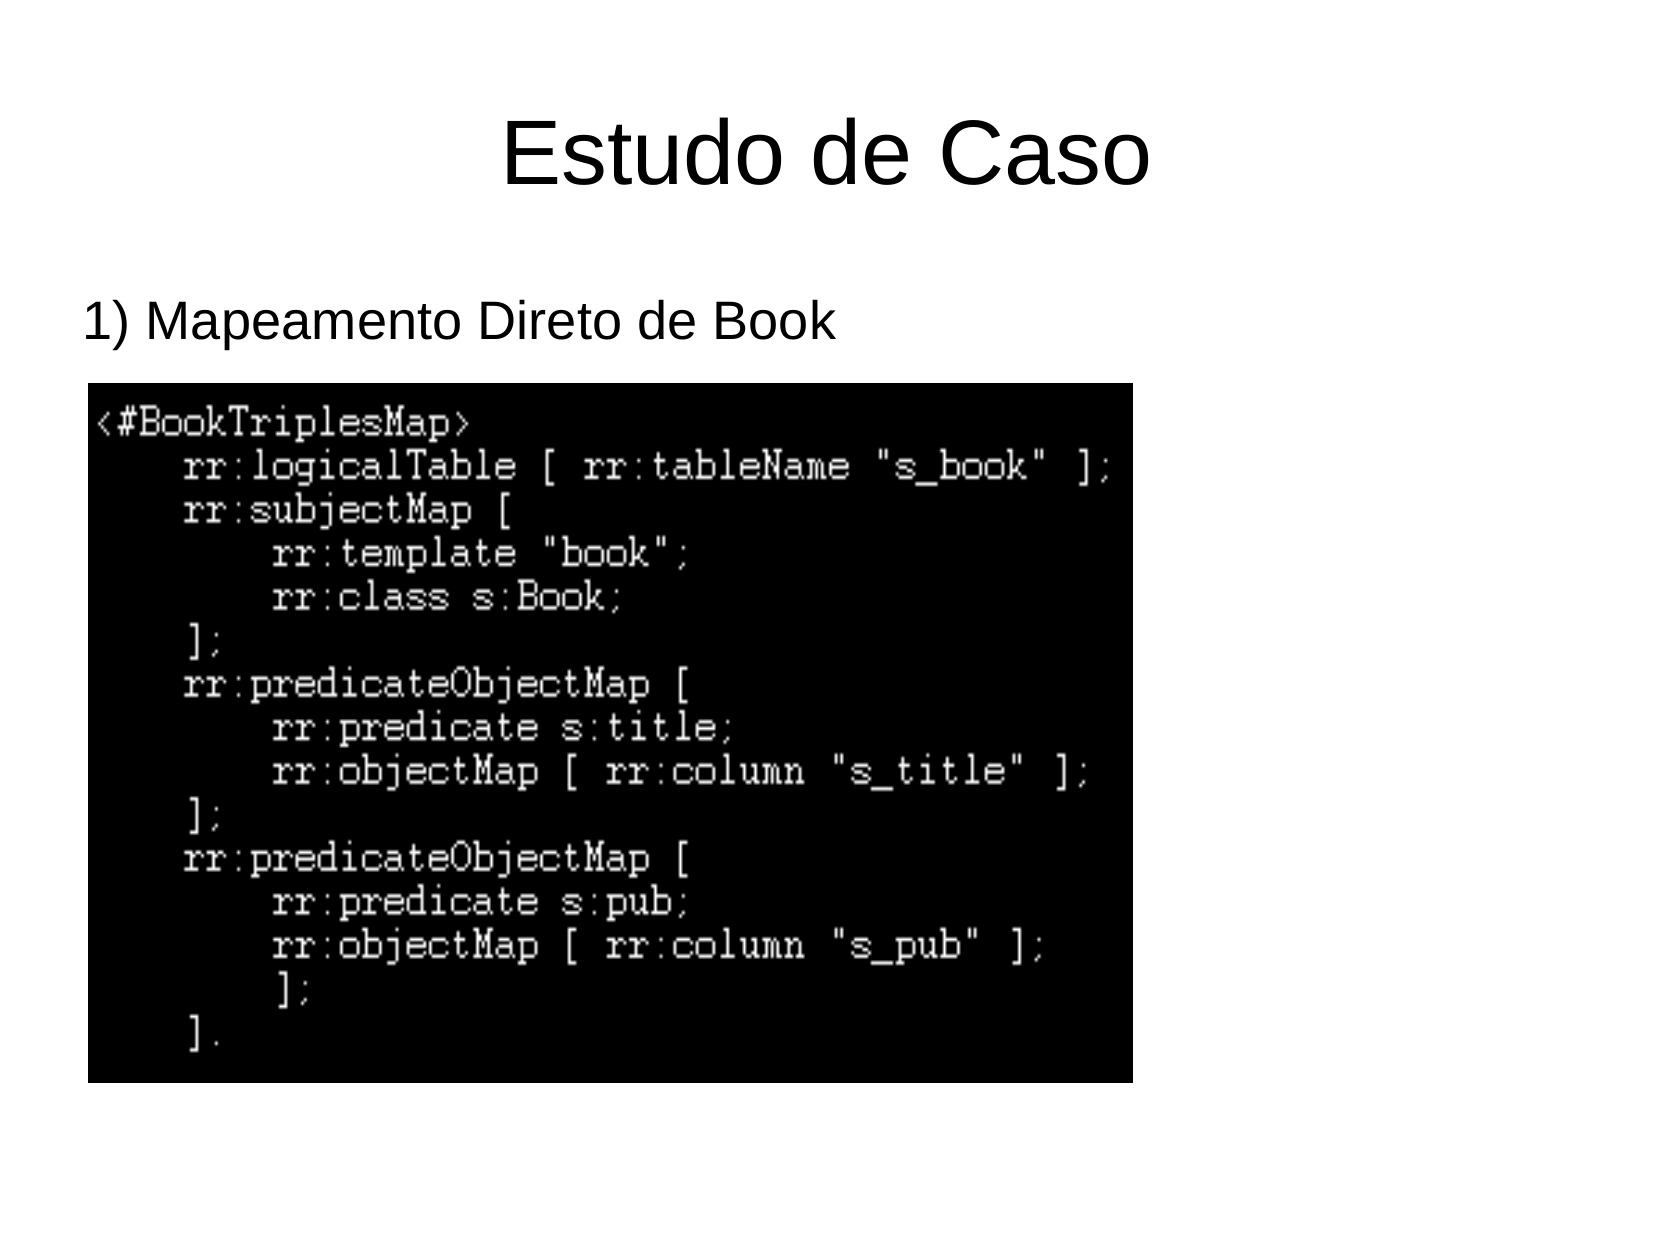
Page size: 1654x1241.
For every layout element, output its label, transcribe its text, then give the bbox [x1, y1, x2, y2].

list 1) Mapeamento Direto de Book [82, 290, 1571, 1109]
picture [88, 383, 1133, 1083]
title Estudo de Caso [82, 49, 1571, 257]
